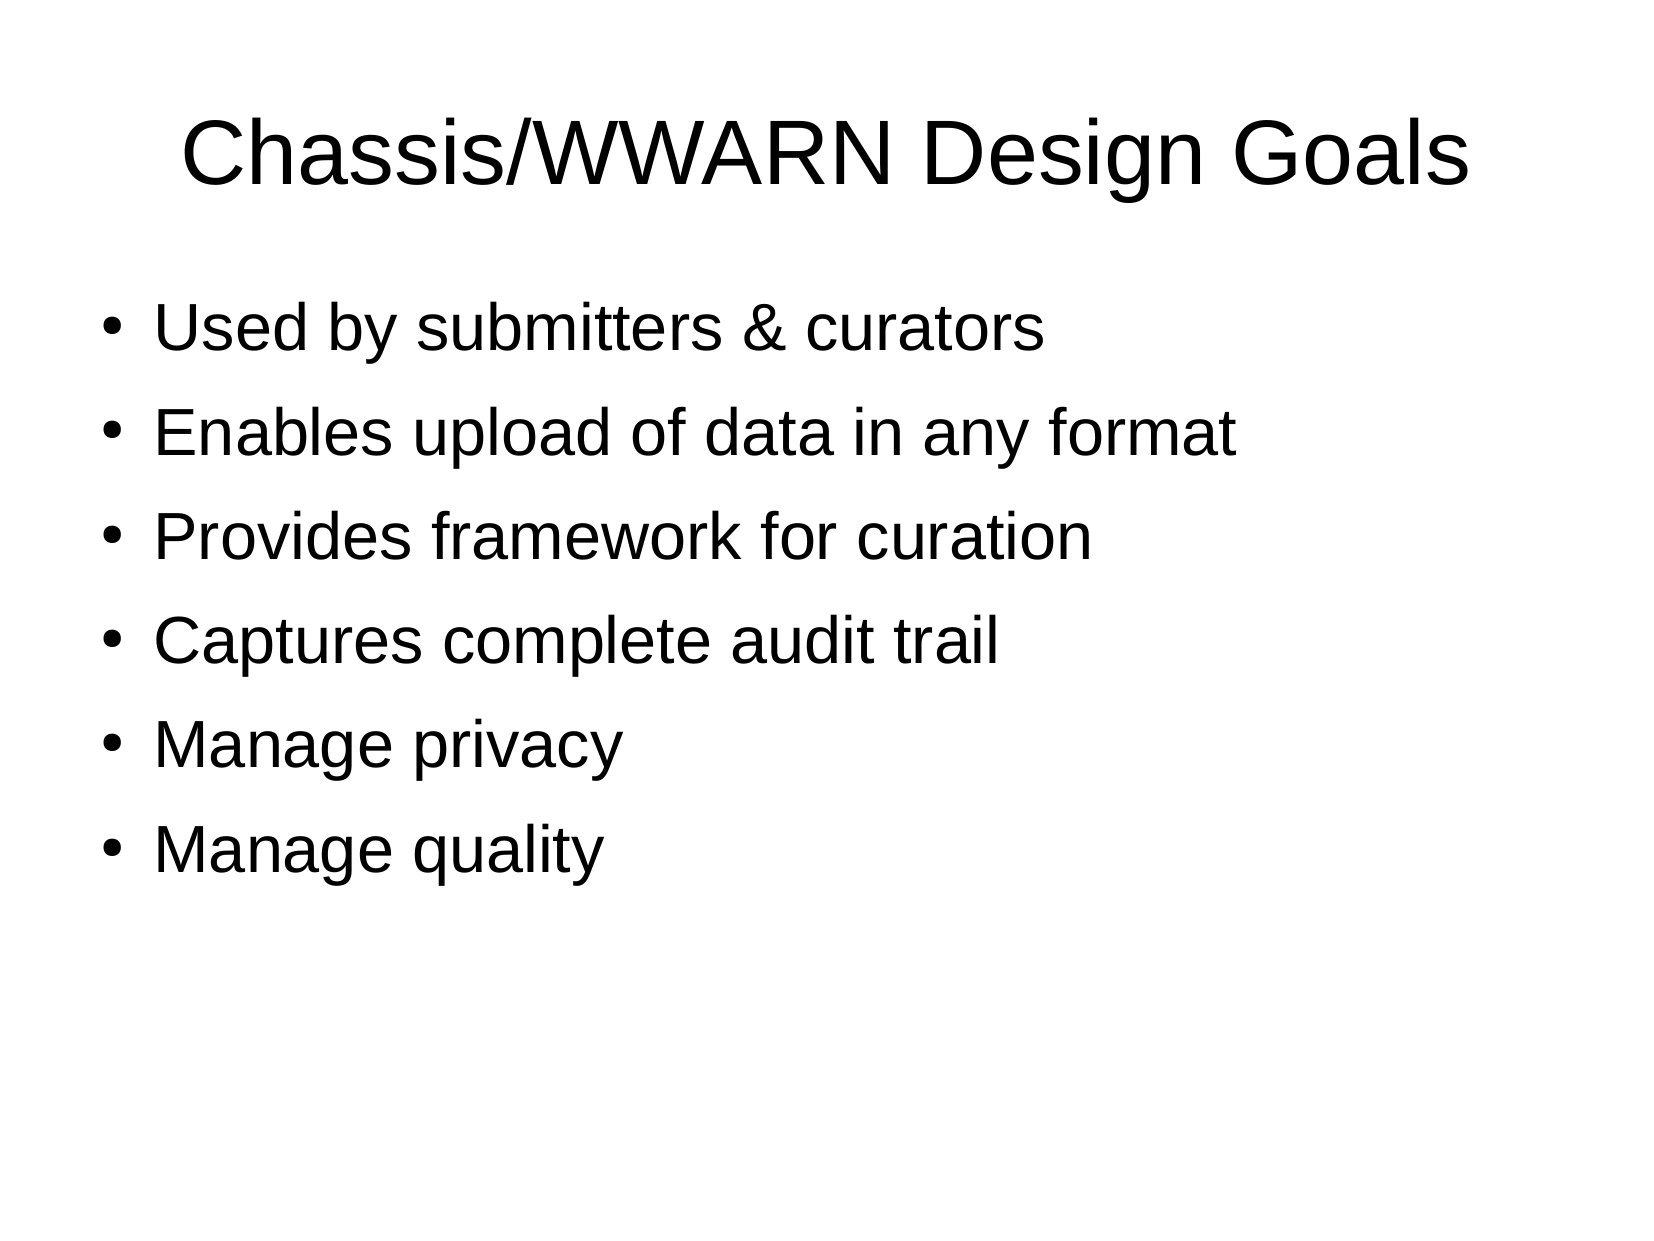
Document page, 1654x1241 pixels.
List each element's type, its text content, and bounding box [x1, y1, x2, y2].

title Chassis/WWARN Design Goals [82, 56, 1571, 250]
list Used by submitters & curators Enables upload of data in any format Provides framework for curation Captures complete audit trail Manage privacy Manage quality [82, 290, 1571, 1109]
